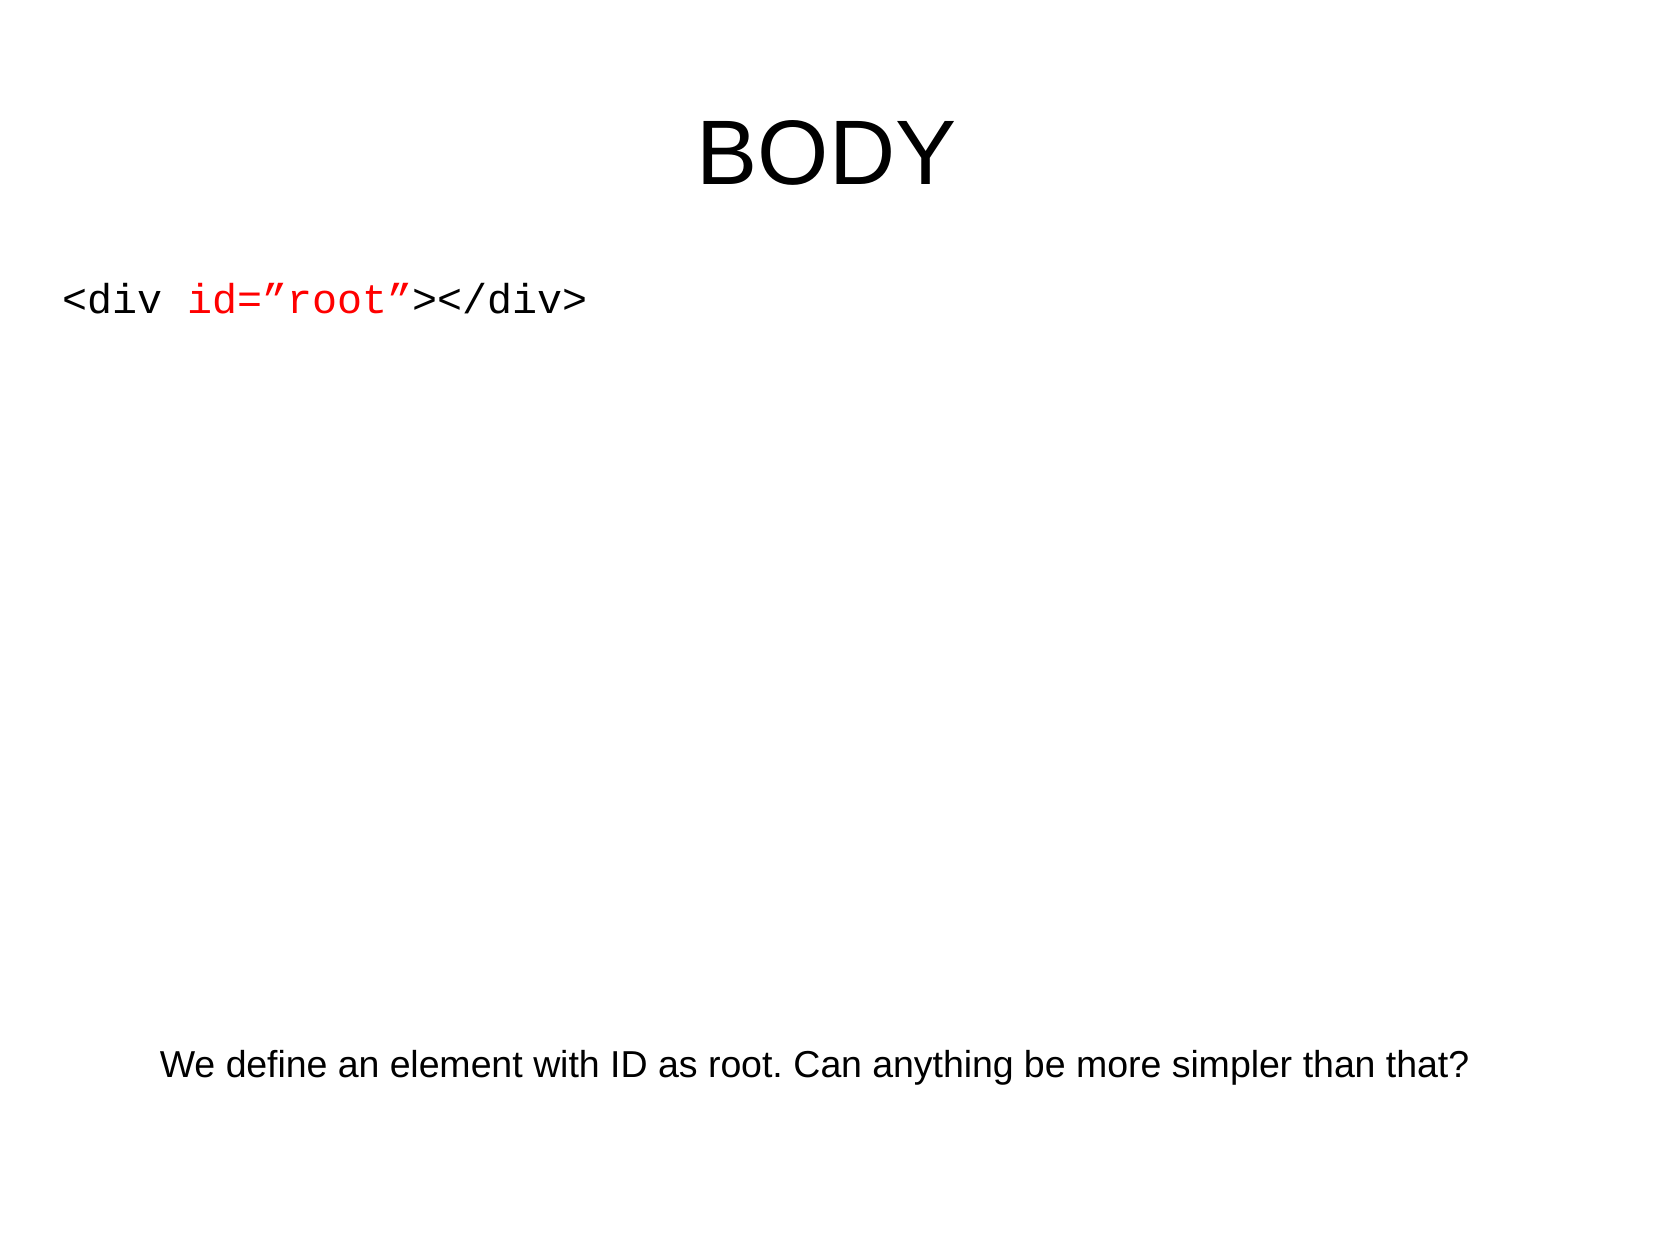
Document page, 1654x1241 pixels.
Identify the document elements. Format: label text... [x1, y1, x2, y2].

title BODY [82, 49, 1571, 257]
text_box <div id=”root”></div> [47, 271, 1607, 1052]
text_box We define an element with ID as root. Can anything be more simpler than that? [70, 1052, 1560, 1197]
